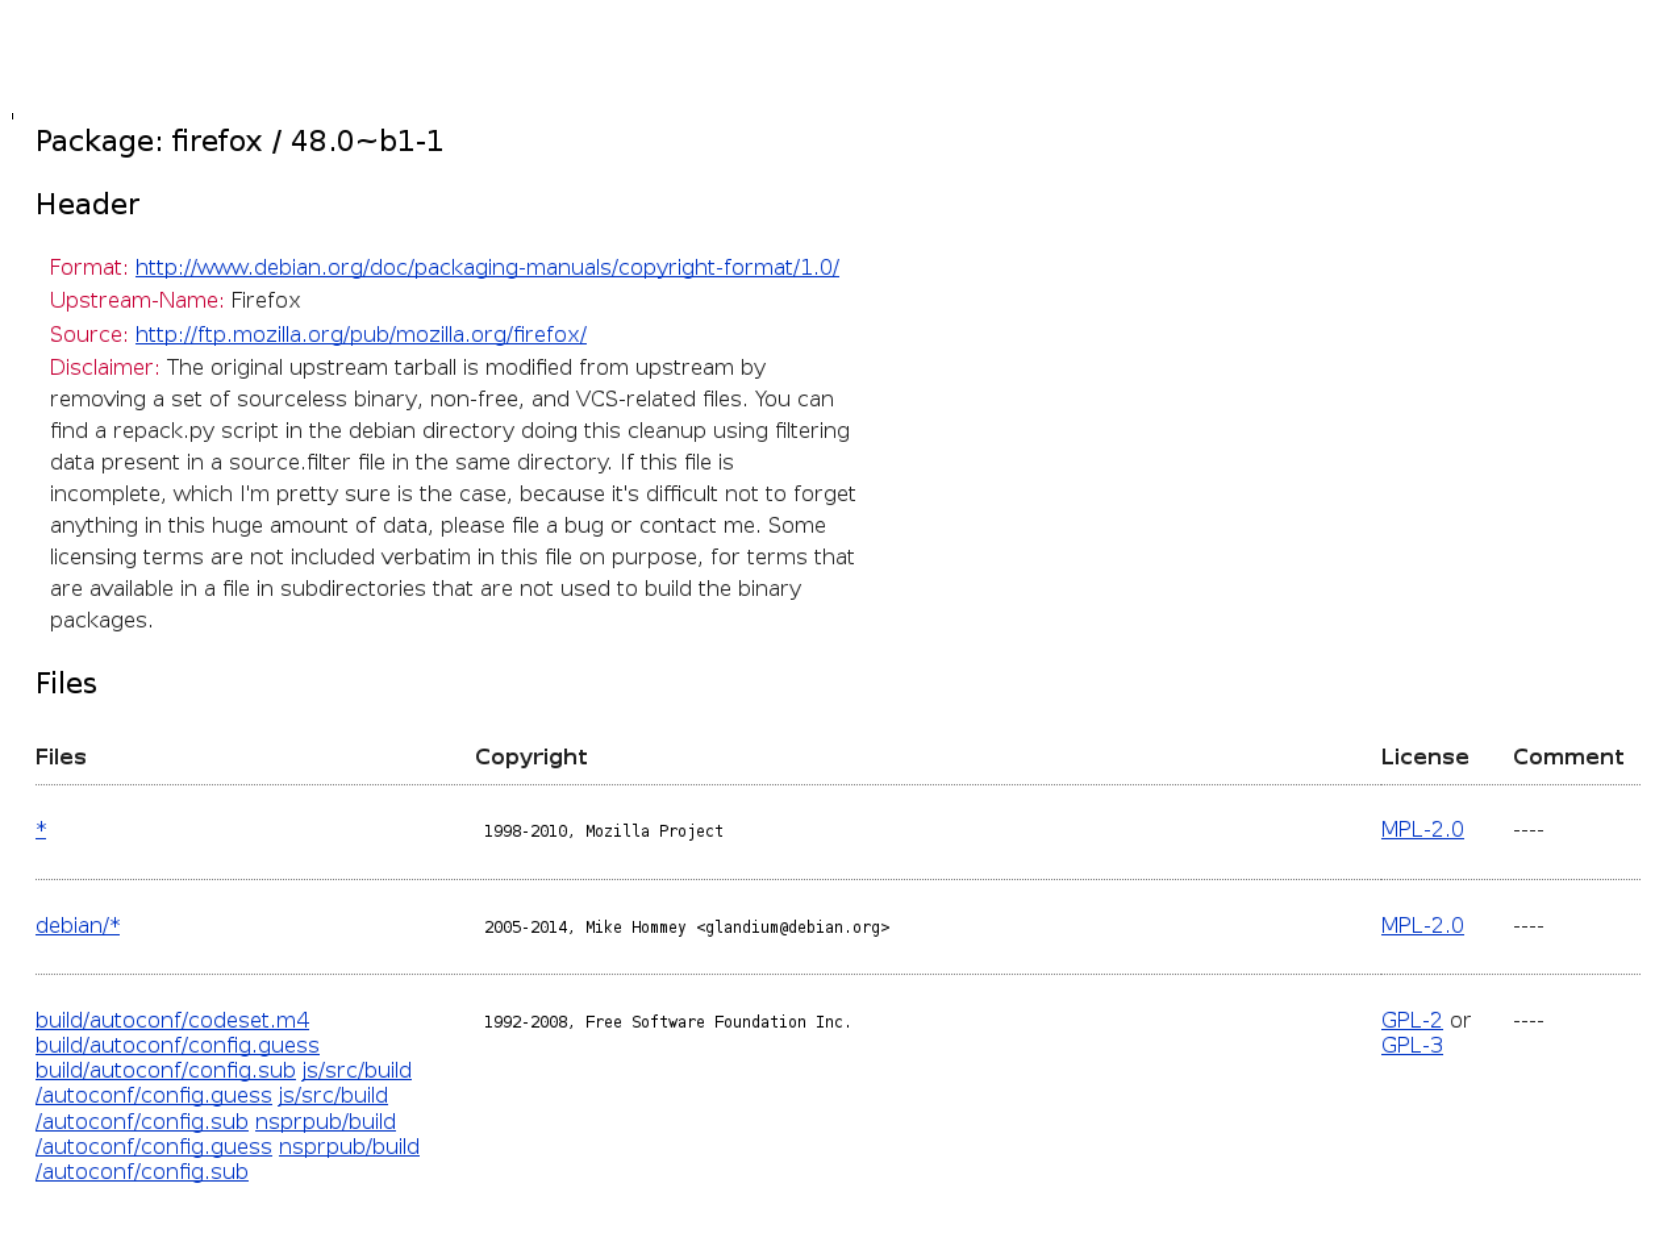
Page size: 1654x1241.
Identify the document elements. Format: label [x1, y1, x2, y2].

picture [12, 113, 1642, 1187]
